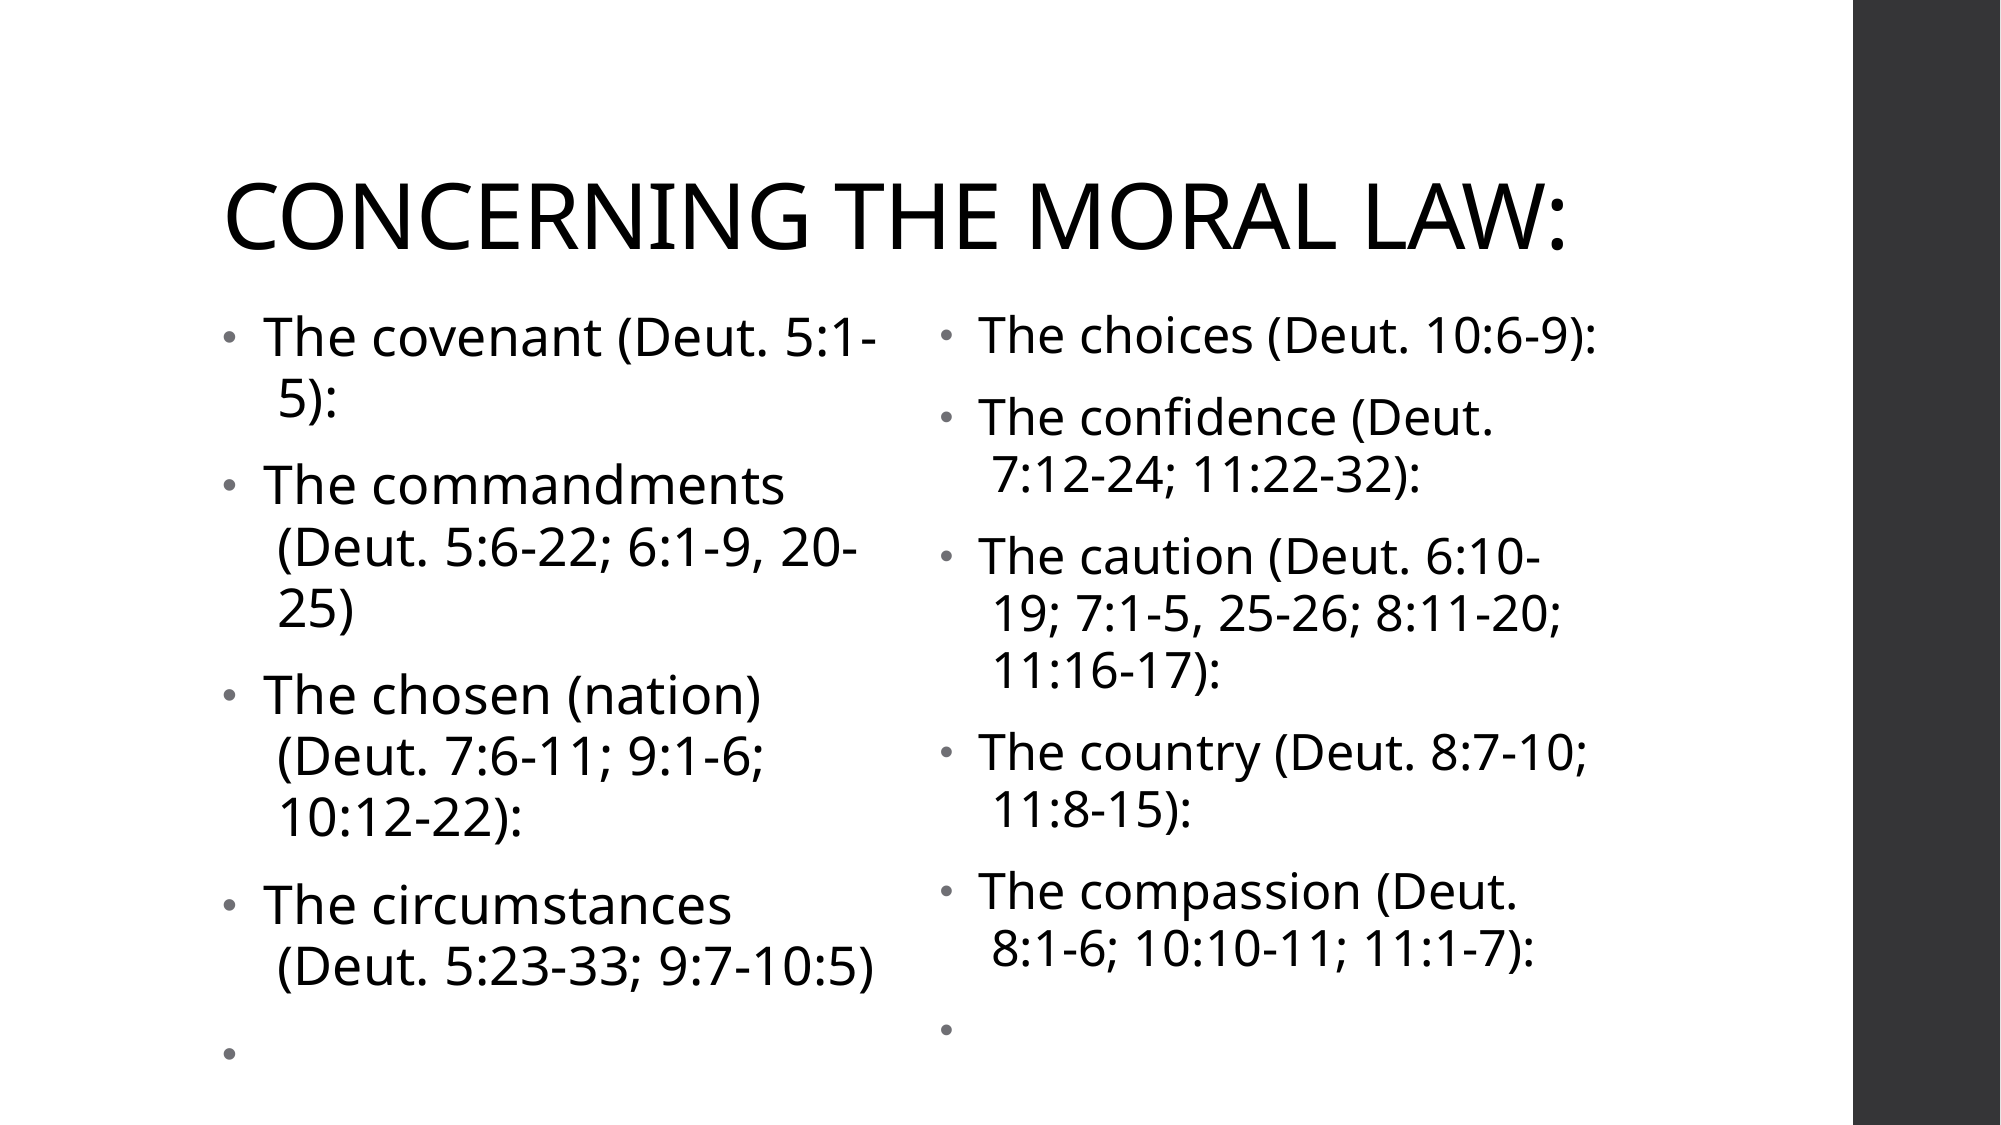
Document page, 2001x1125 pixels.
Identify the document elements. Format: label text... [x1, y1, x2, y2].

title CONCERNING THE MORAL LAW: [206, 60, 1797, 278]
list The covenant (Deut. 5:1-5): The commandments (Deut. 5:6-22; 6:1-9, 20-25) The chosen (nation) (Deut. 7:6-11; 9:1-6; 10:12-22): The circumstances (Deut. 5:23-33; 9:7-10:5) [207, 299, 900, 1014]
list The choices (Deut. 10:6-9): The confidence (Deut. 7:12-24; 11:22-32): The caution (Deut. 6:10-19; 7:1-5, 25-26; 8:11-20; 11:16-17): The country (Deut. 8:7-10; 11:8-15): The compassion (Deut. 8:1-6; 10:10-11; 11:1-7): [924, 299, 1617, 1014]
